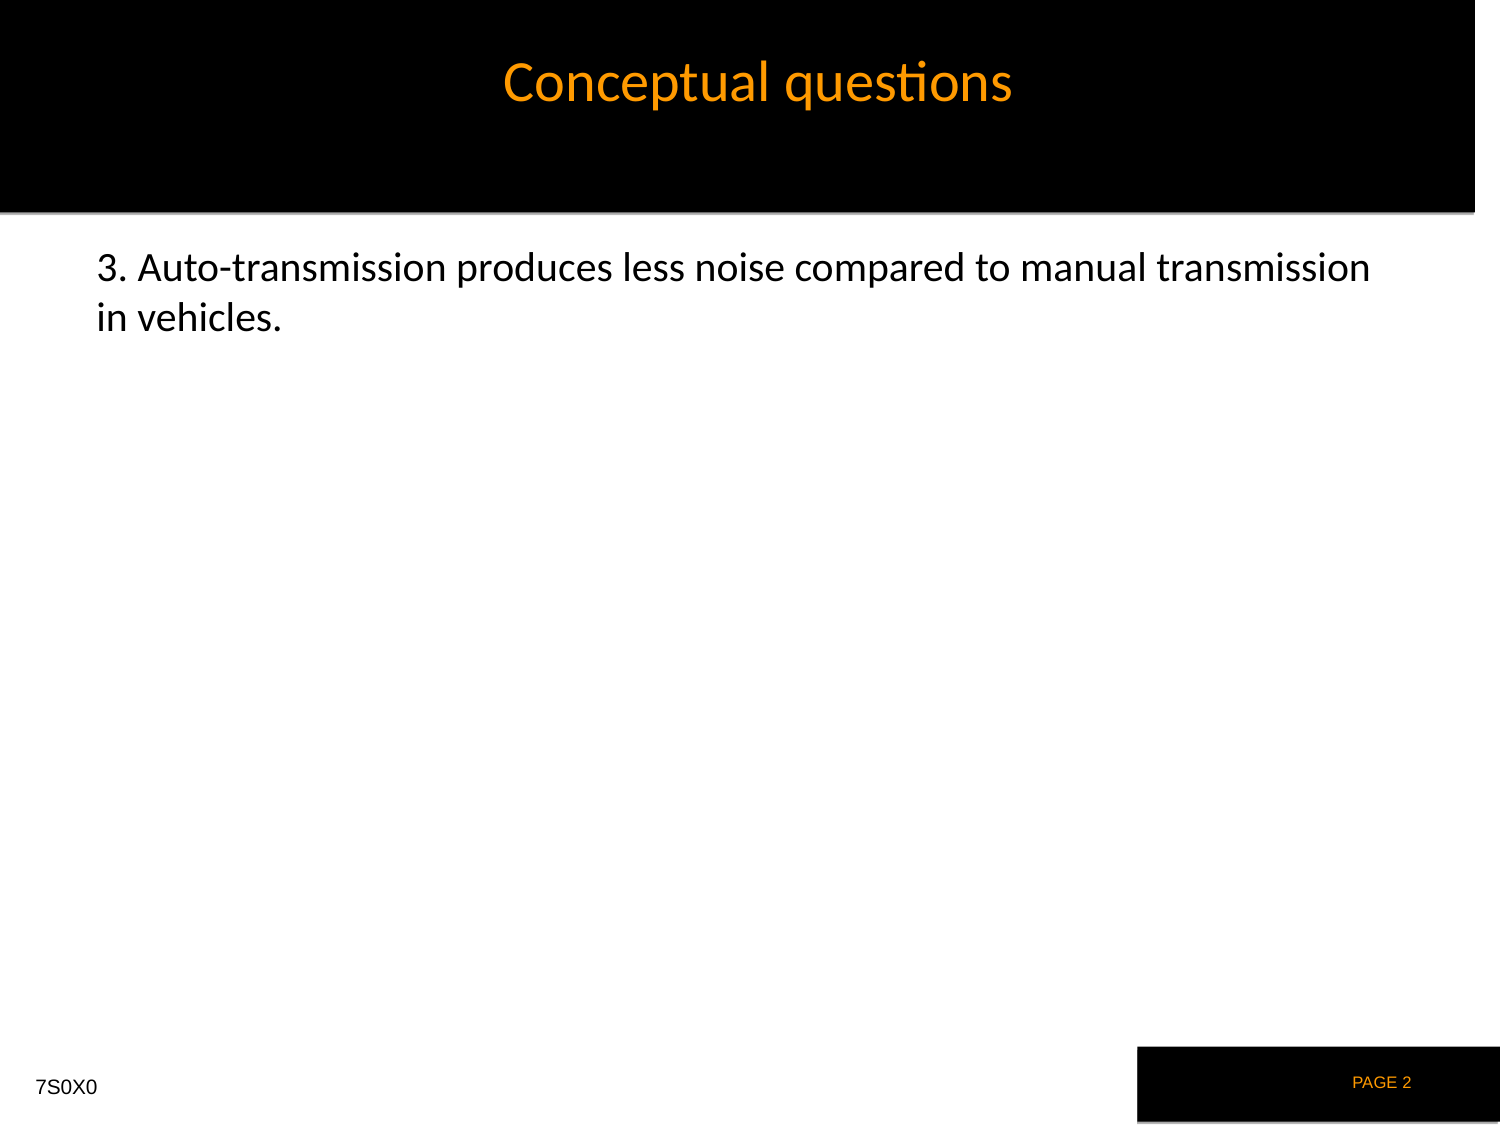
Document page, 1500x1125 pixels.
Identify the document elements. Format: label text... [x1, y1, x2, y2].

title Conceptual questions [100, 35, 1417, 187]
text_box 7S0X0 [35, 1070, 626, 1102]
text_box PAGE 2 [1352, 1066, 1453, 1098]
text_box [0, 0, 1475, 213]
text_box [1137, 1046, 1500, 1122]
list 3. Auto-transmission produces less noise compared to manual transmission in vehicles. [81, 232, 1394, 882]
